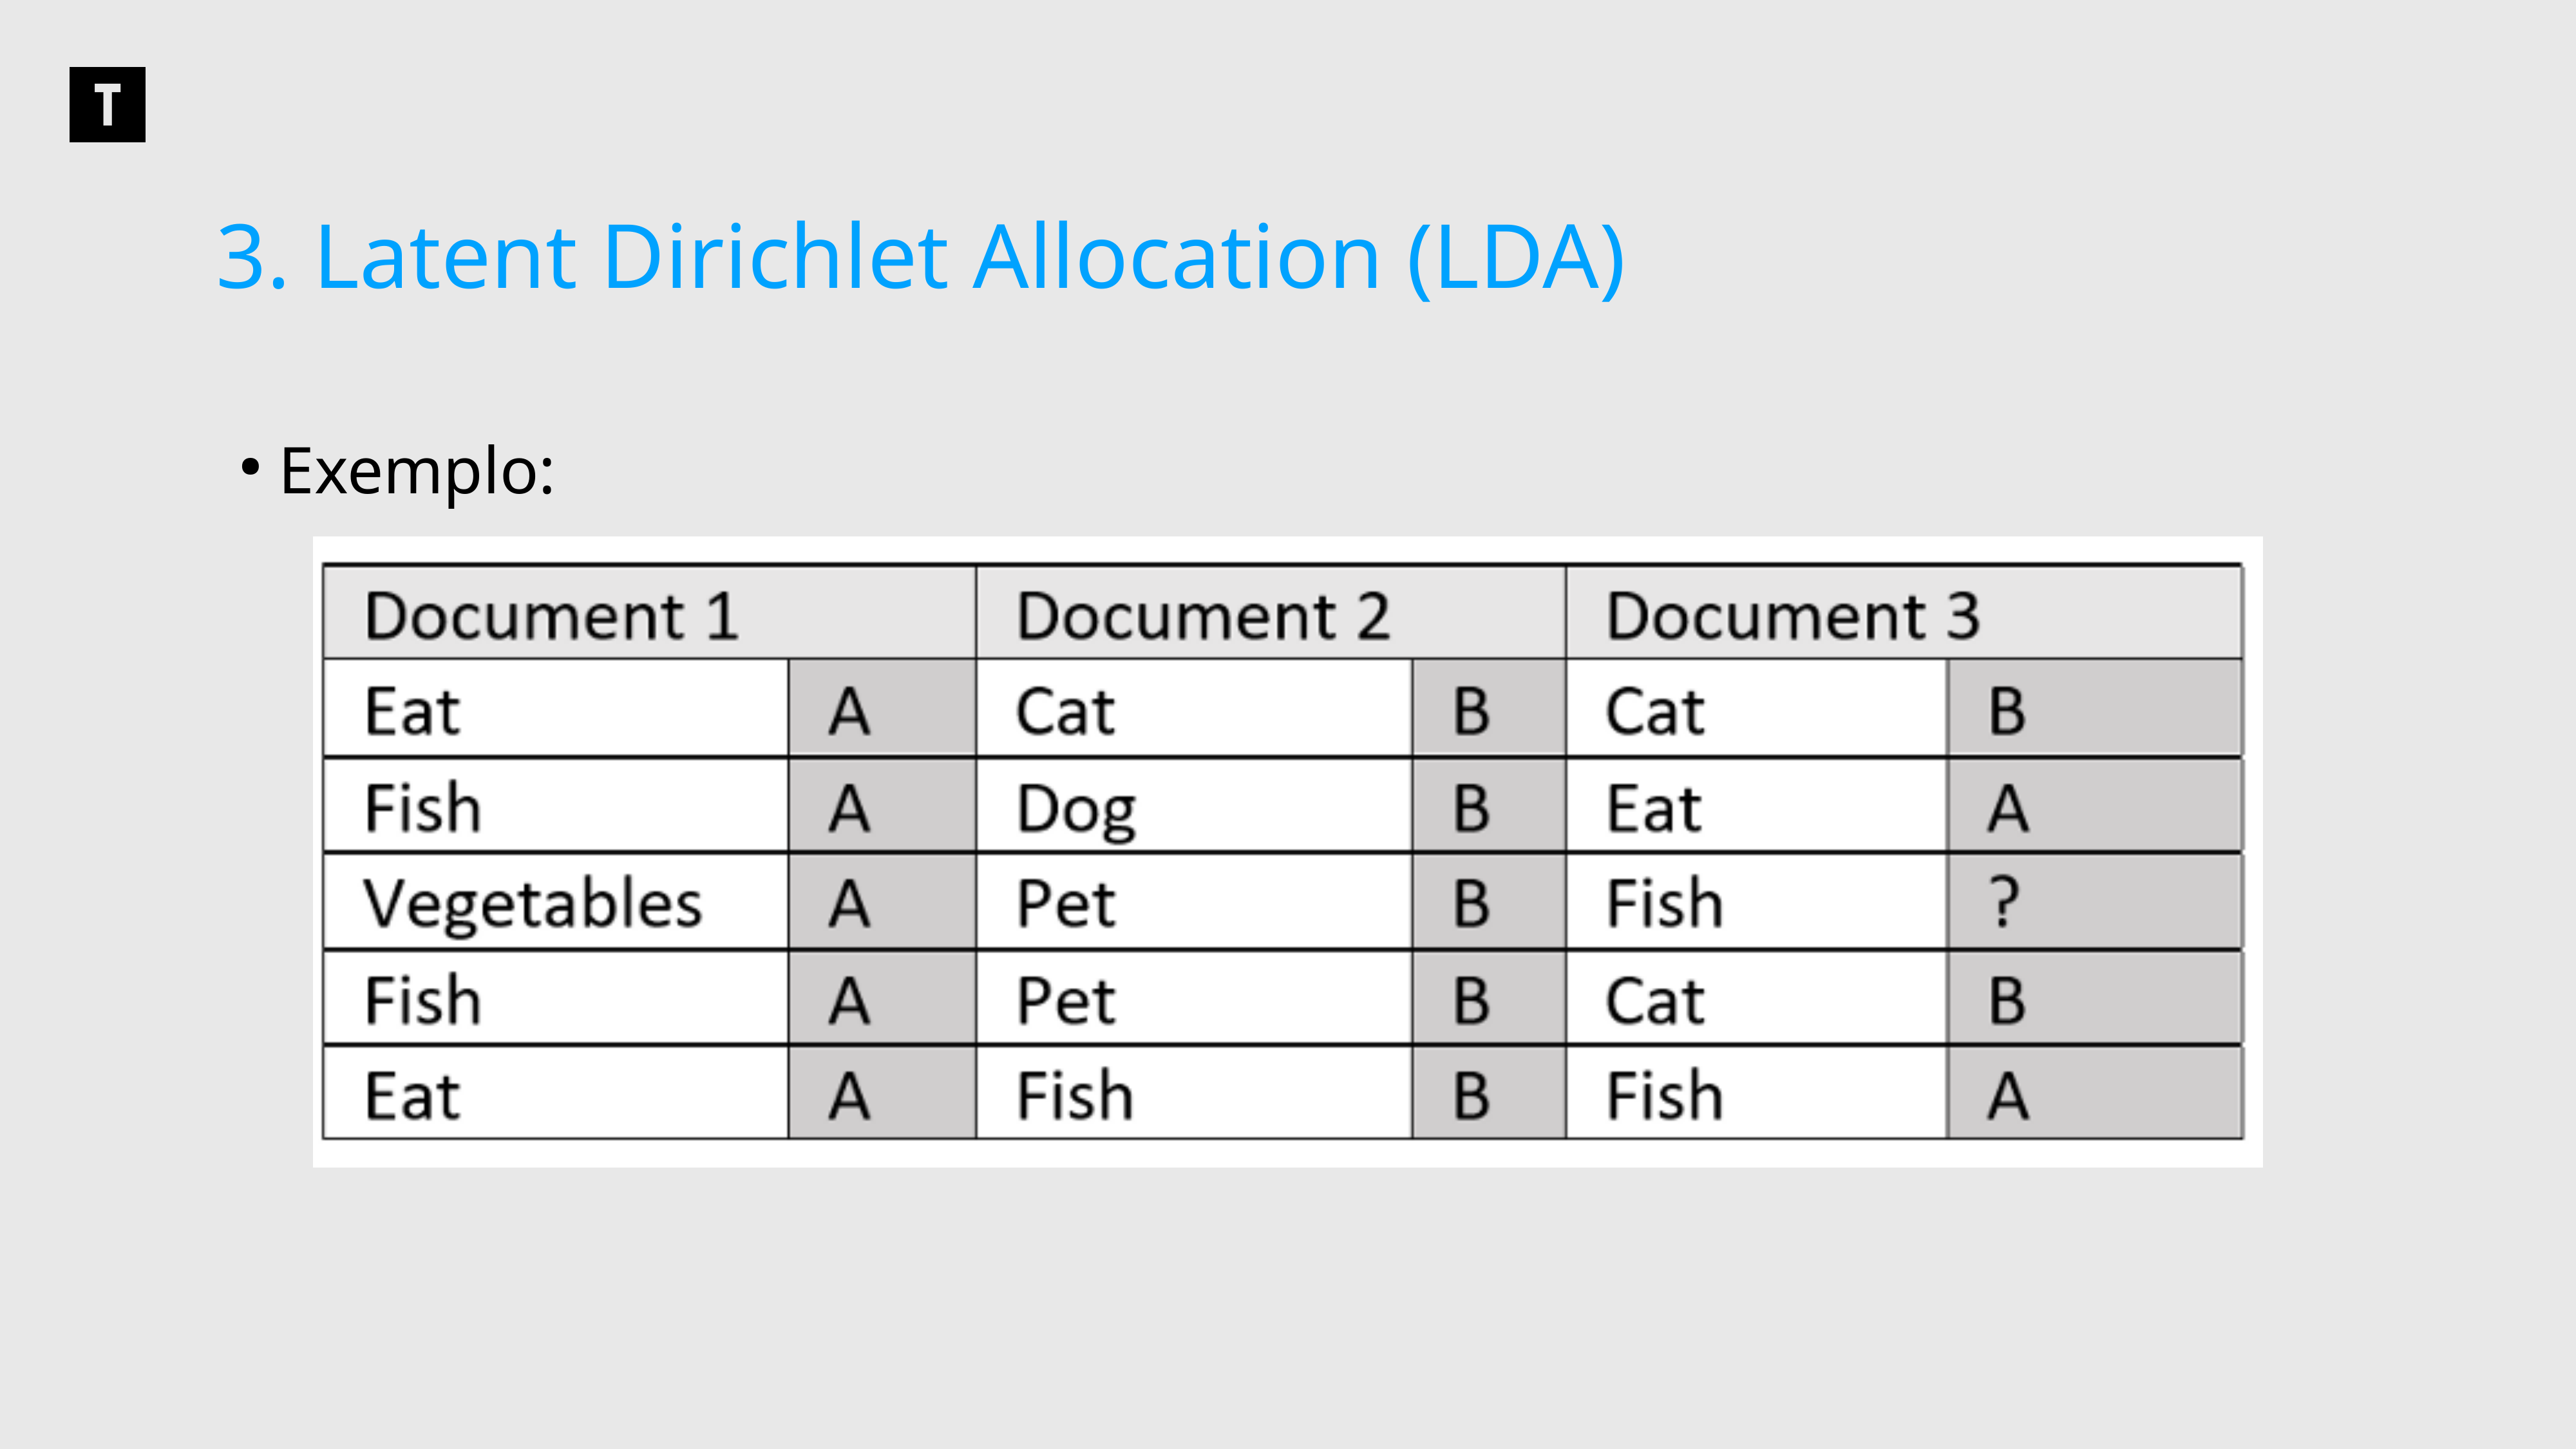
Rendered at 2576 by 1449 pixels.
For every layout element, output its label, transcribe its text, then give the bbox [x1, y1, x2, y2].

text_box 3. Latent Dirichlet Allocation (LDA) [211, 194, 2267, 312]
text_box Exemplo: [211, 385, 2351, 589]
picture [70, 67, 146, 142]
picture [313, 536, 2263, 1168]
